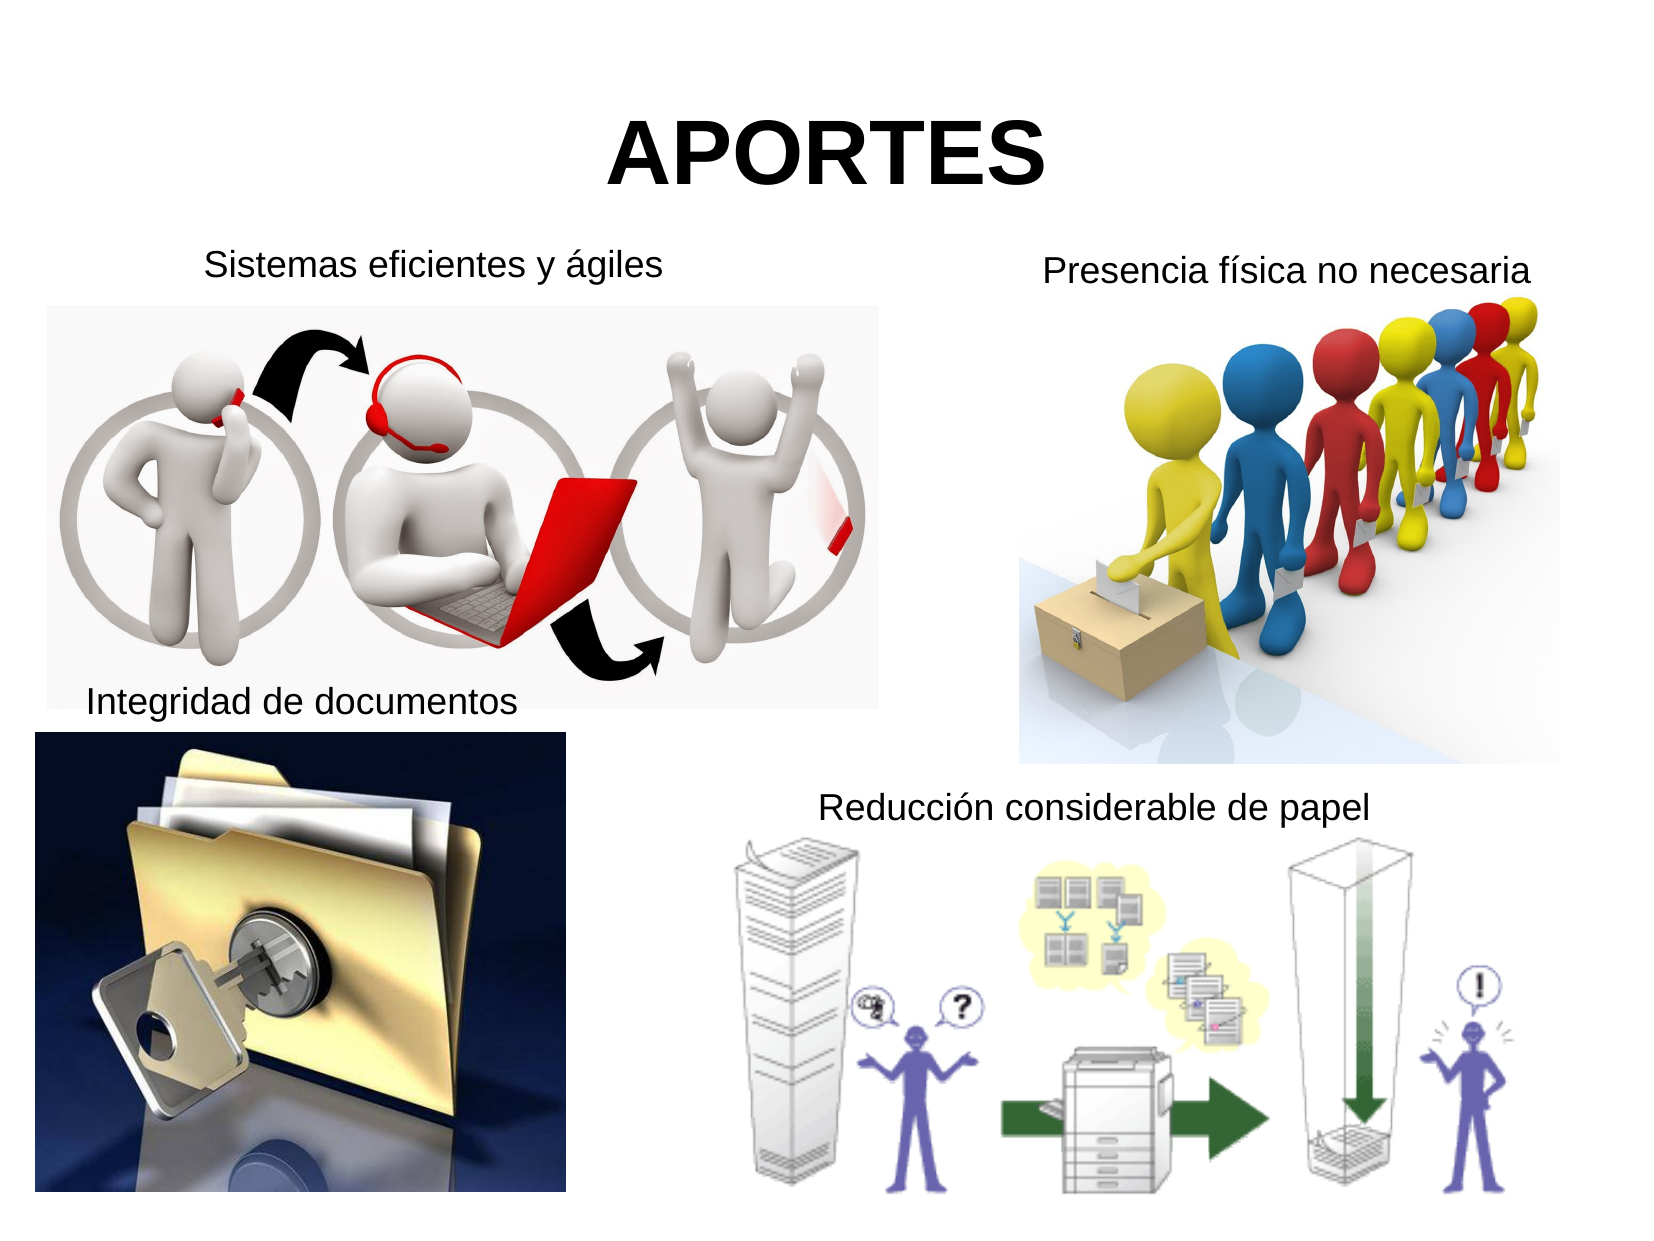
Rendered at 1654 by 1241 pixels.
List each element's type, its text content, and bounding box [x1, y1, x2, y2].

text_box Sistemas eficientes y ágiles [188, 236, 686, 294]
picture [1019, 224, 1560, 764]
picture [35, 732, 1654, 1241]
text_box Presencia física no necesaria [1027, 241, 1548, 308]
text_box Reducción considerable de papel [803, 779, 1394, 839]
text_box Integridad de documentos [70, 673, 544, 733]
title APORTES [82, 49, 1571, 257]
picture [47, 305, 879, 709]
